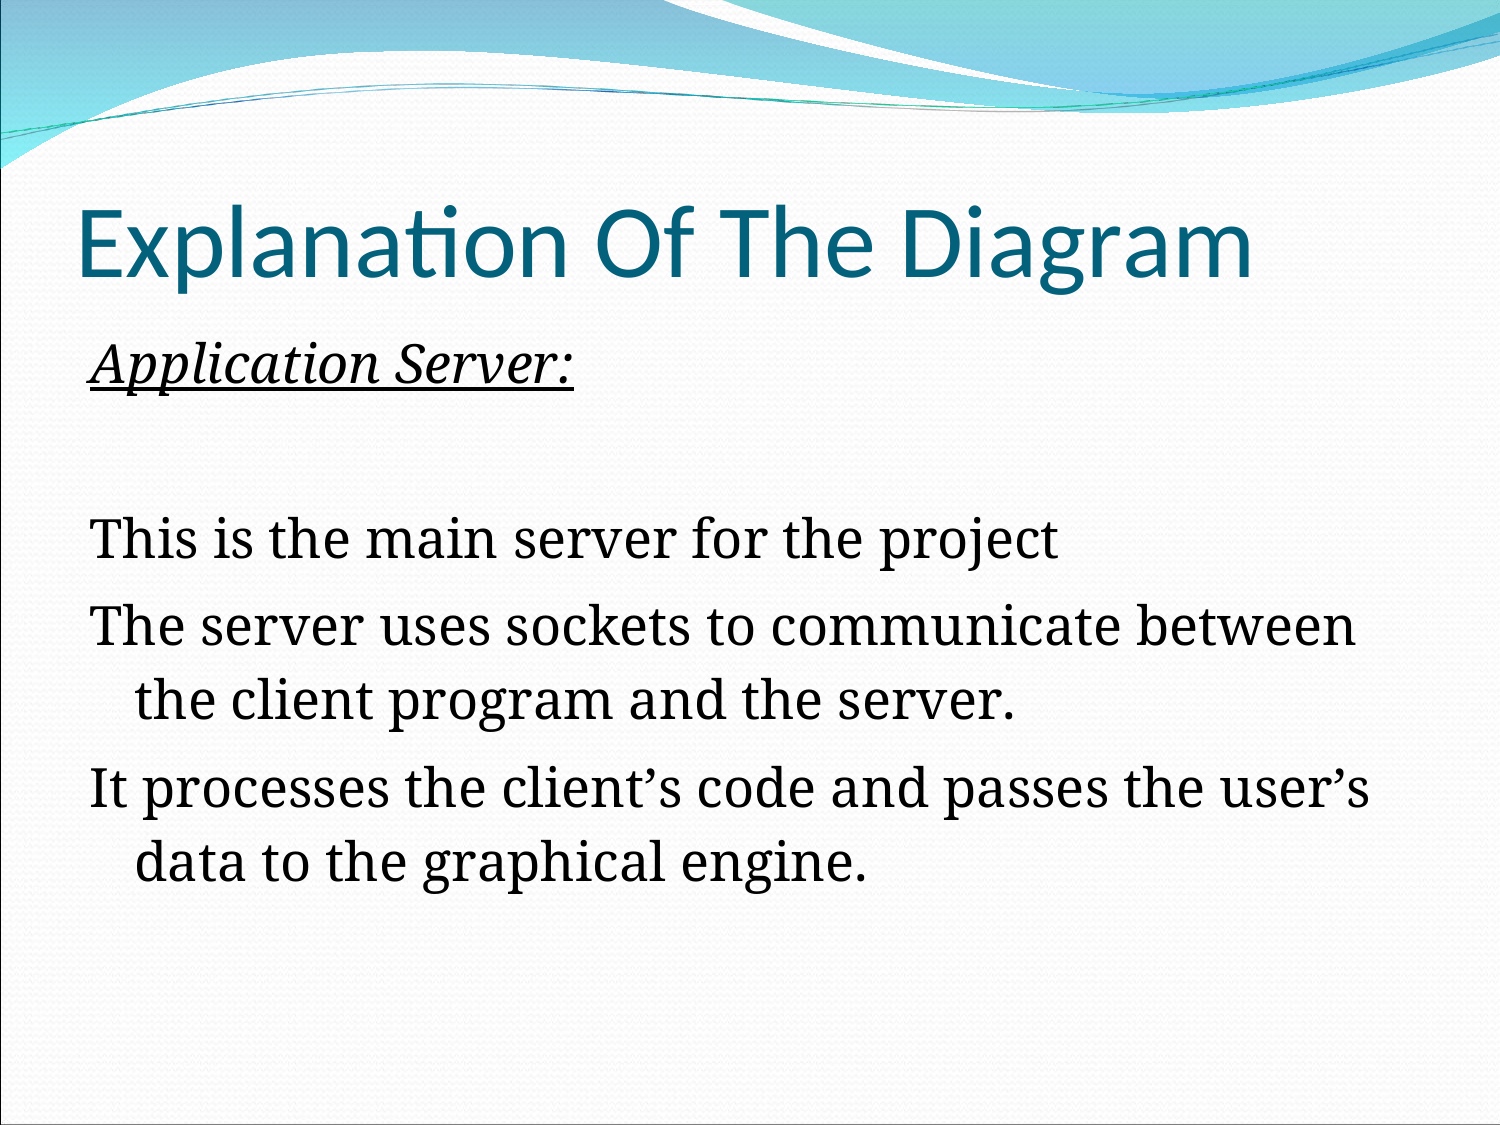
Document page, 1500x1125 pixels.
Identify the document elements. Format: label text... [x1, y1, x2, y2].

list Application Server: This is the main server for the project The server uses sockets to communicate between the client program and the server. It processes the client’s code and passes the user’s data to the graphical engine. [75, 317, 1426, 1038]
title Explanation Of The Diagram [75, 52, 1426, 304]
picture [0, 0, 1500, 1125]
